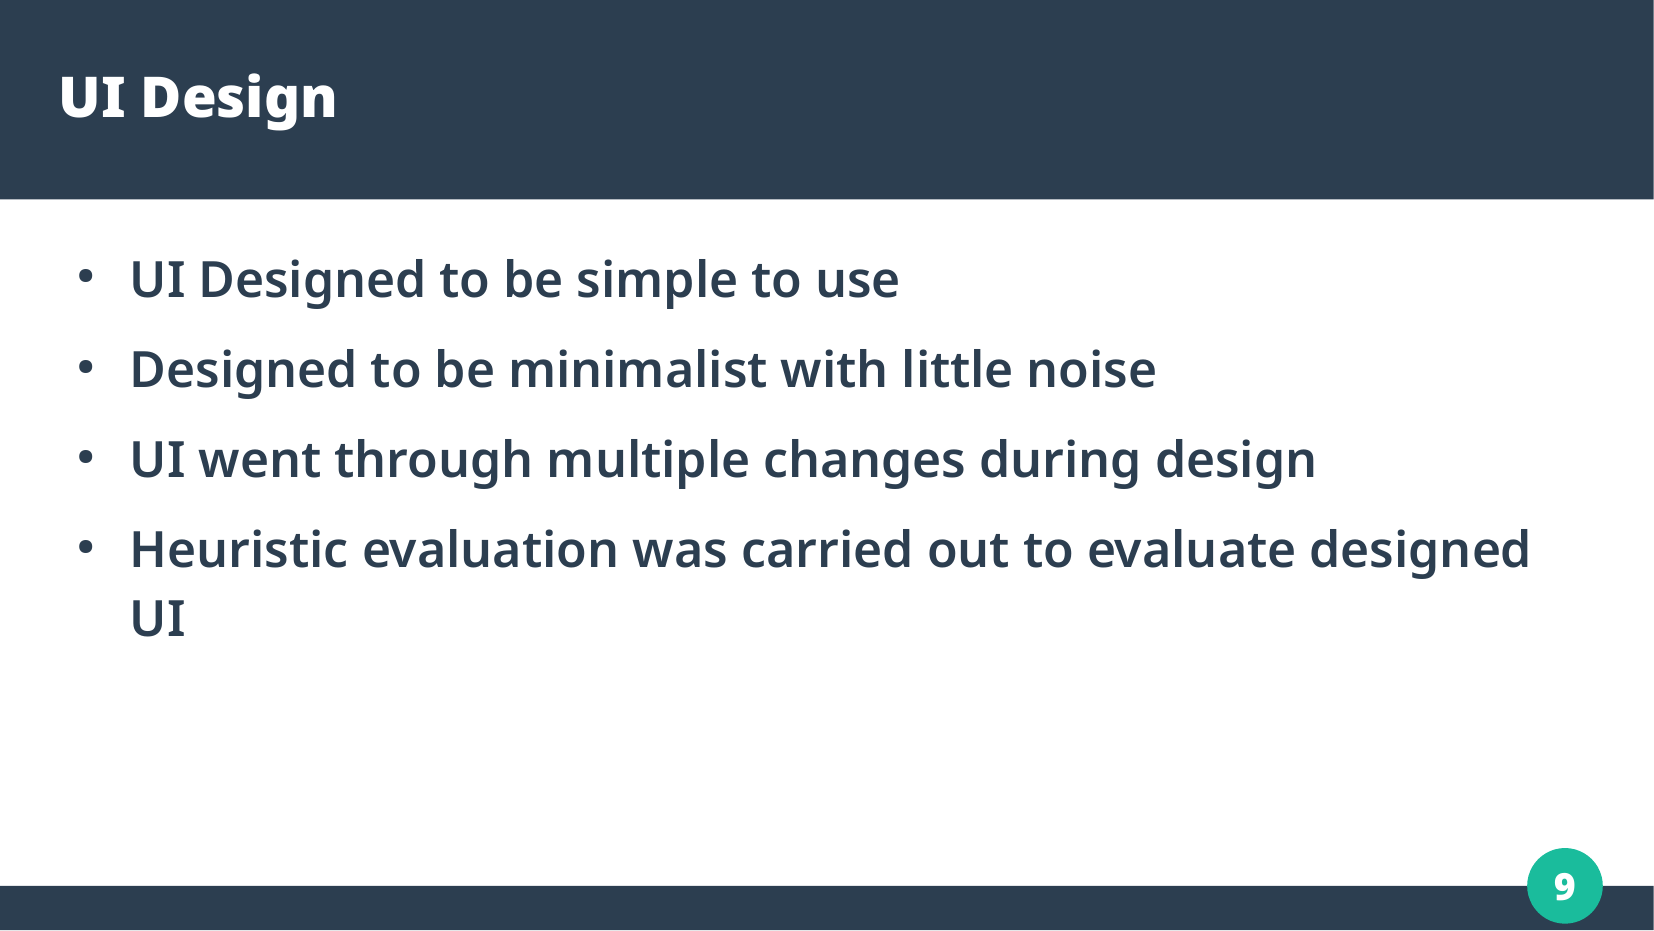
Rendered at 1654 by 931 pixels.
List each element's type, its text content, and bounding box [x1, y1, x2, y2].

title UI Design [59, 37, 1595, 156]
list UI Designed to be simple to use Designed to be minimalist with little noise UI went through multiple changes during design Heuristic evaluation was carried out to evaluate designed UI [59, 243, 1595, 864]
